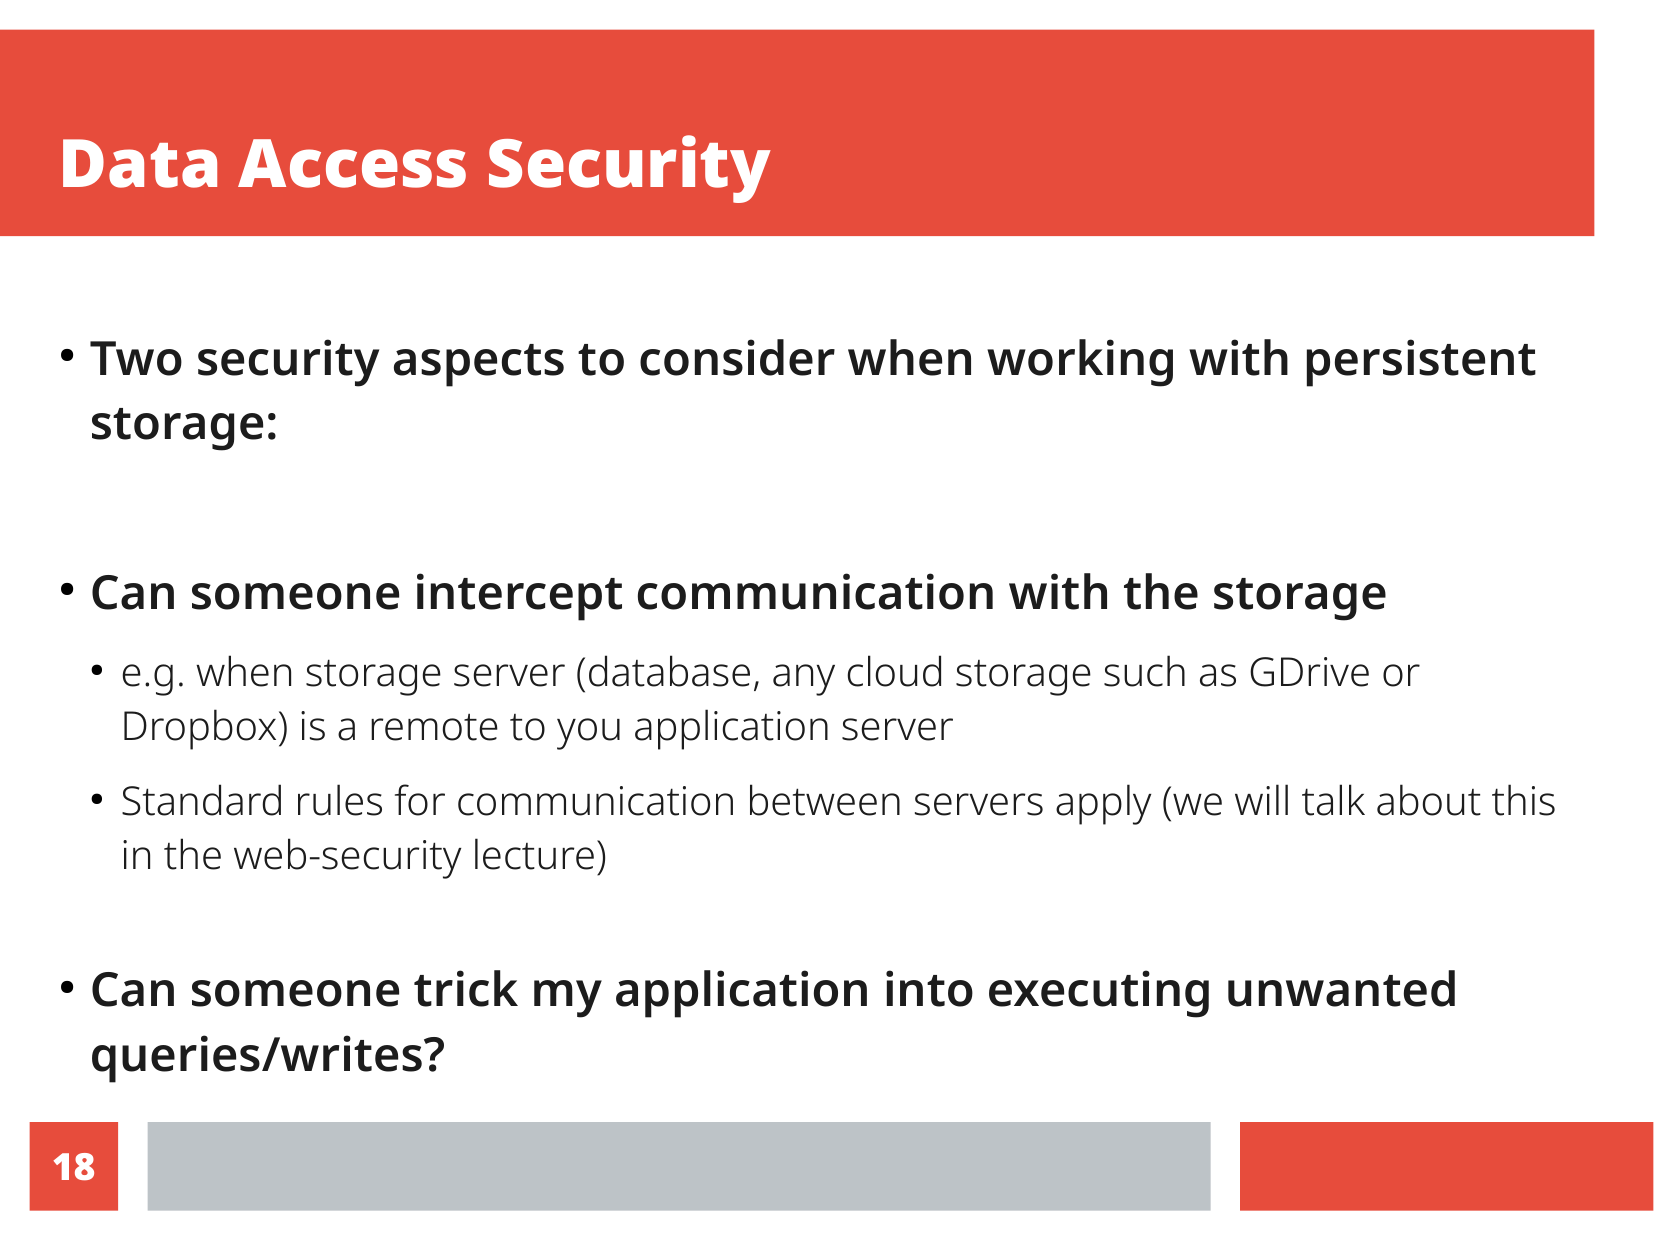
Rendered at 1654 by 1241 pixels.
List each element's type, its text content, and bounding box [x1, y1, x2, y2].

list Two security aspects to consider when working with persistent storage: Can someone intercept communication with the storage e.g. when storage server (database, any cloud storage such as GDrive or Dropbox) is a remote to you application server Standard rules for communication between servers apply (we will talk about this in the web-security lecture) Can someone trick my application into executing unwanted queries/writes? [59, 324, 1565, 1093]
title Data Access Security [59, 59, 1595, 207]
